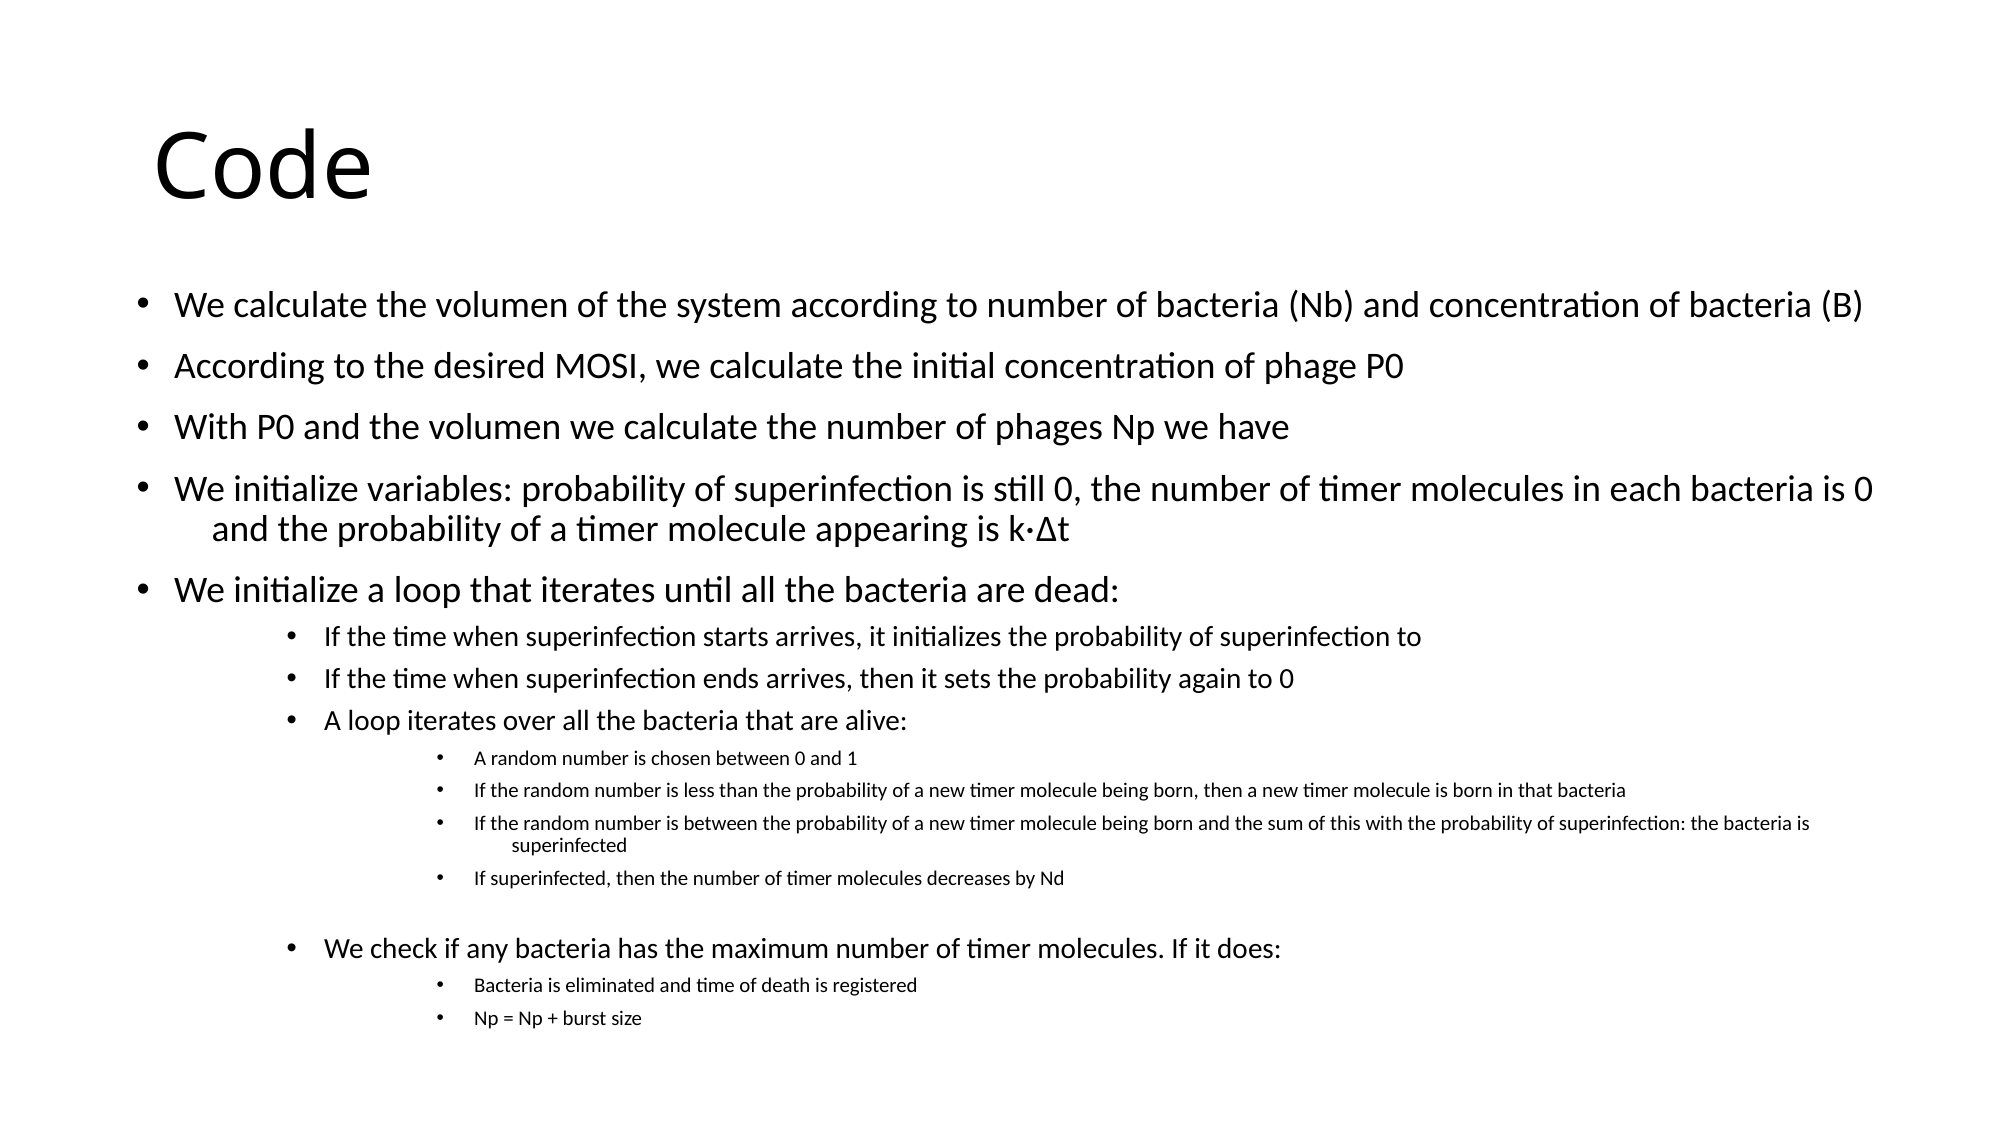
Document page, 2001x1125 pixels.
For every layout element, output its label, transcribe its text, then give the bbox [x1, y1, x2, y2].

list We calculate the volumen of the system according to number of bacteria (Nb) and concentration of bacteria (B) According to the desired MOSI, we calculate the initial concentration of phage P0 With P0 and the volumen we calculate the number of phages Np we have We initialize variables: probability of superinfection is still 0, the number of timer molecules in each bacteria is 0 and the probability of a timer molecule appearing is k·Δt We initialize a loop that iterates until all the bacteria are dead: If the time when superinfection starts arrives, it initializes the probability of superinfection to If the time when superinfection ends arrives, then it sets the probability again to 0 A loop iterates over all the bacteria that are alive: A random number is chosen between 0 and 1 If the random number is less than the probability of a new timer molecule being born, then a new timer molecule is born in that bacteria If the random number is between the probability of a new timer molecule being born and the sum of this with the probability of superinfection: the bacteria is superinfected If superinfected, then the number of timer molecules decreases by Nd We check if any bacteria has the maximum number of timer molecules. If it does: Bacteria is eliminated and time of death is registered Np = Np + burst size [121, 277, 1907, 1066]
title Code [137, 59, 1863, 277]
